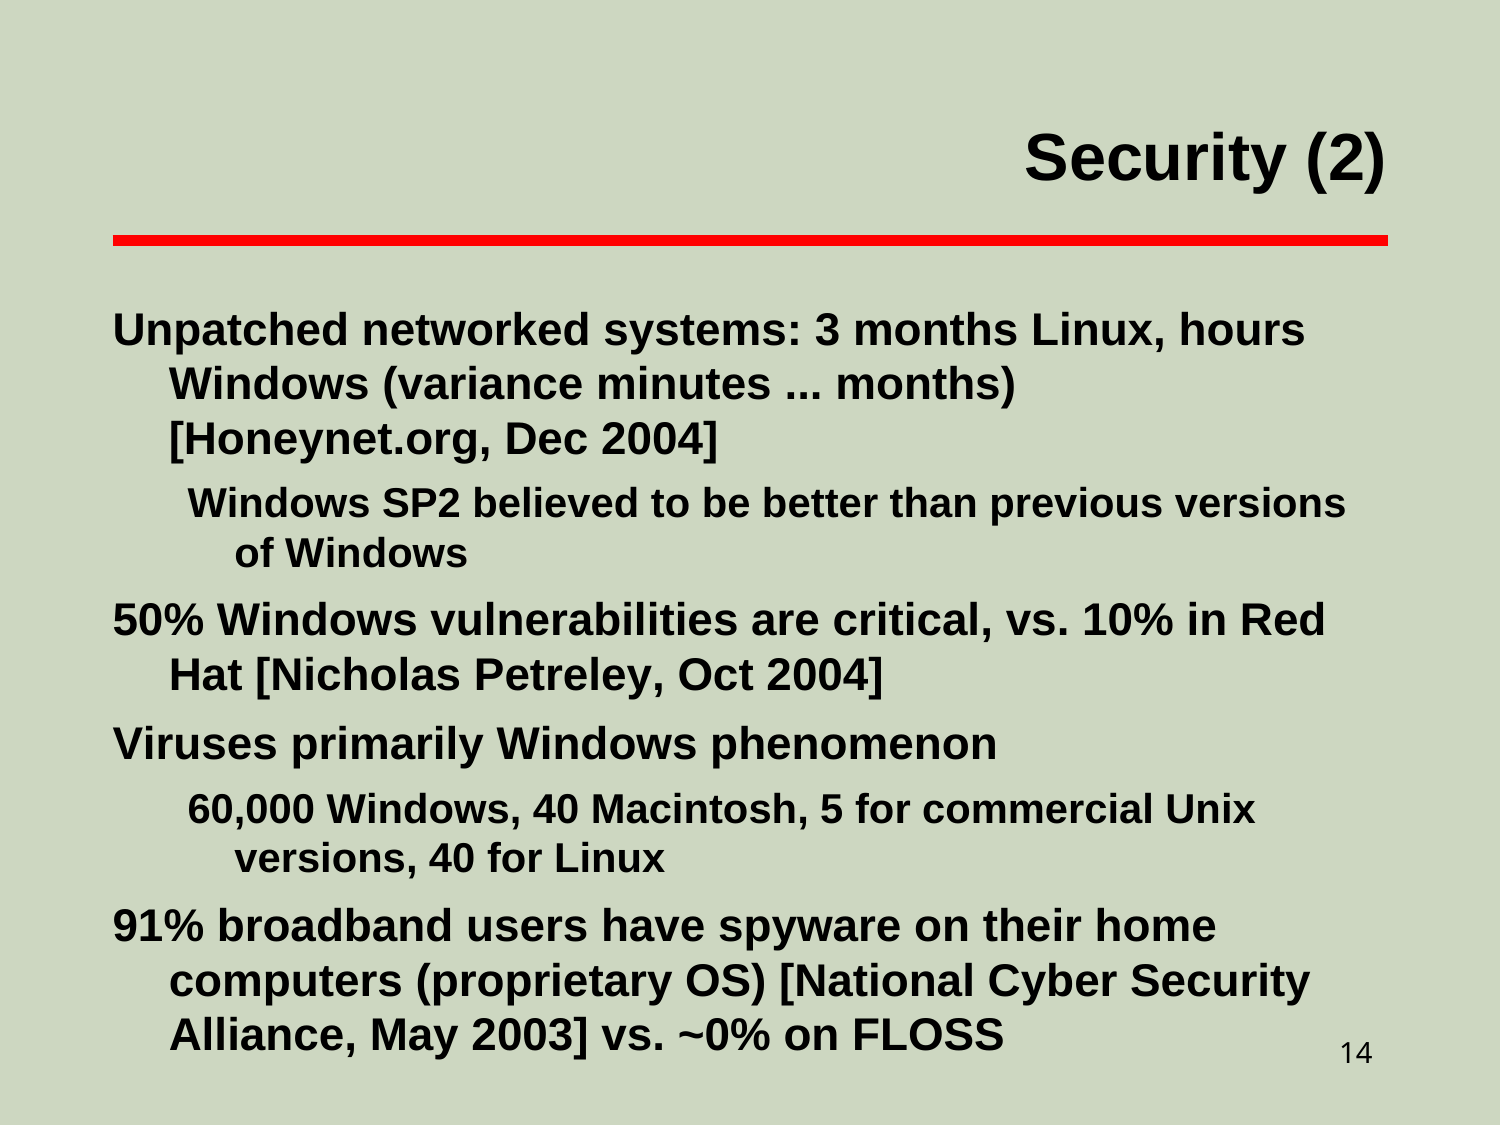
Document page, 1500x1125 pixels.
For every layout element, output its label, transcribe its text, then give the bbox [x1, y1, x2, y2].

list Unpatched networked systems: 3 months Linux, hours Windows (variance minutes ... months) [Honeynet.org, Dec 2004] Windows SP2 believed to be better than previous versions of Windows 50% Windows vulnerabilities are critical, vs. 10% in Red Hat [Nicholas Petreley, Oct 2004] Viruses primarily Windows phenomenon 60,000 Windows, 40 Macintosh, 5 for commercial Unix versions, 40 for Linux 91% broadband users have spyware on their home computers (proprietary OS) [National Cyber Security Alliance, May 2003] vs. ~0% on FLOSS [112, 299, 1388, 1080]
title Security (2) [337, 85, 1388, 224]
